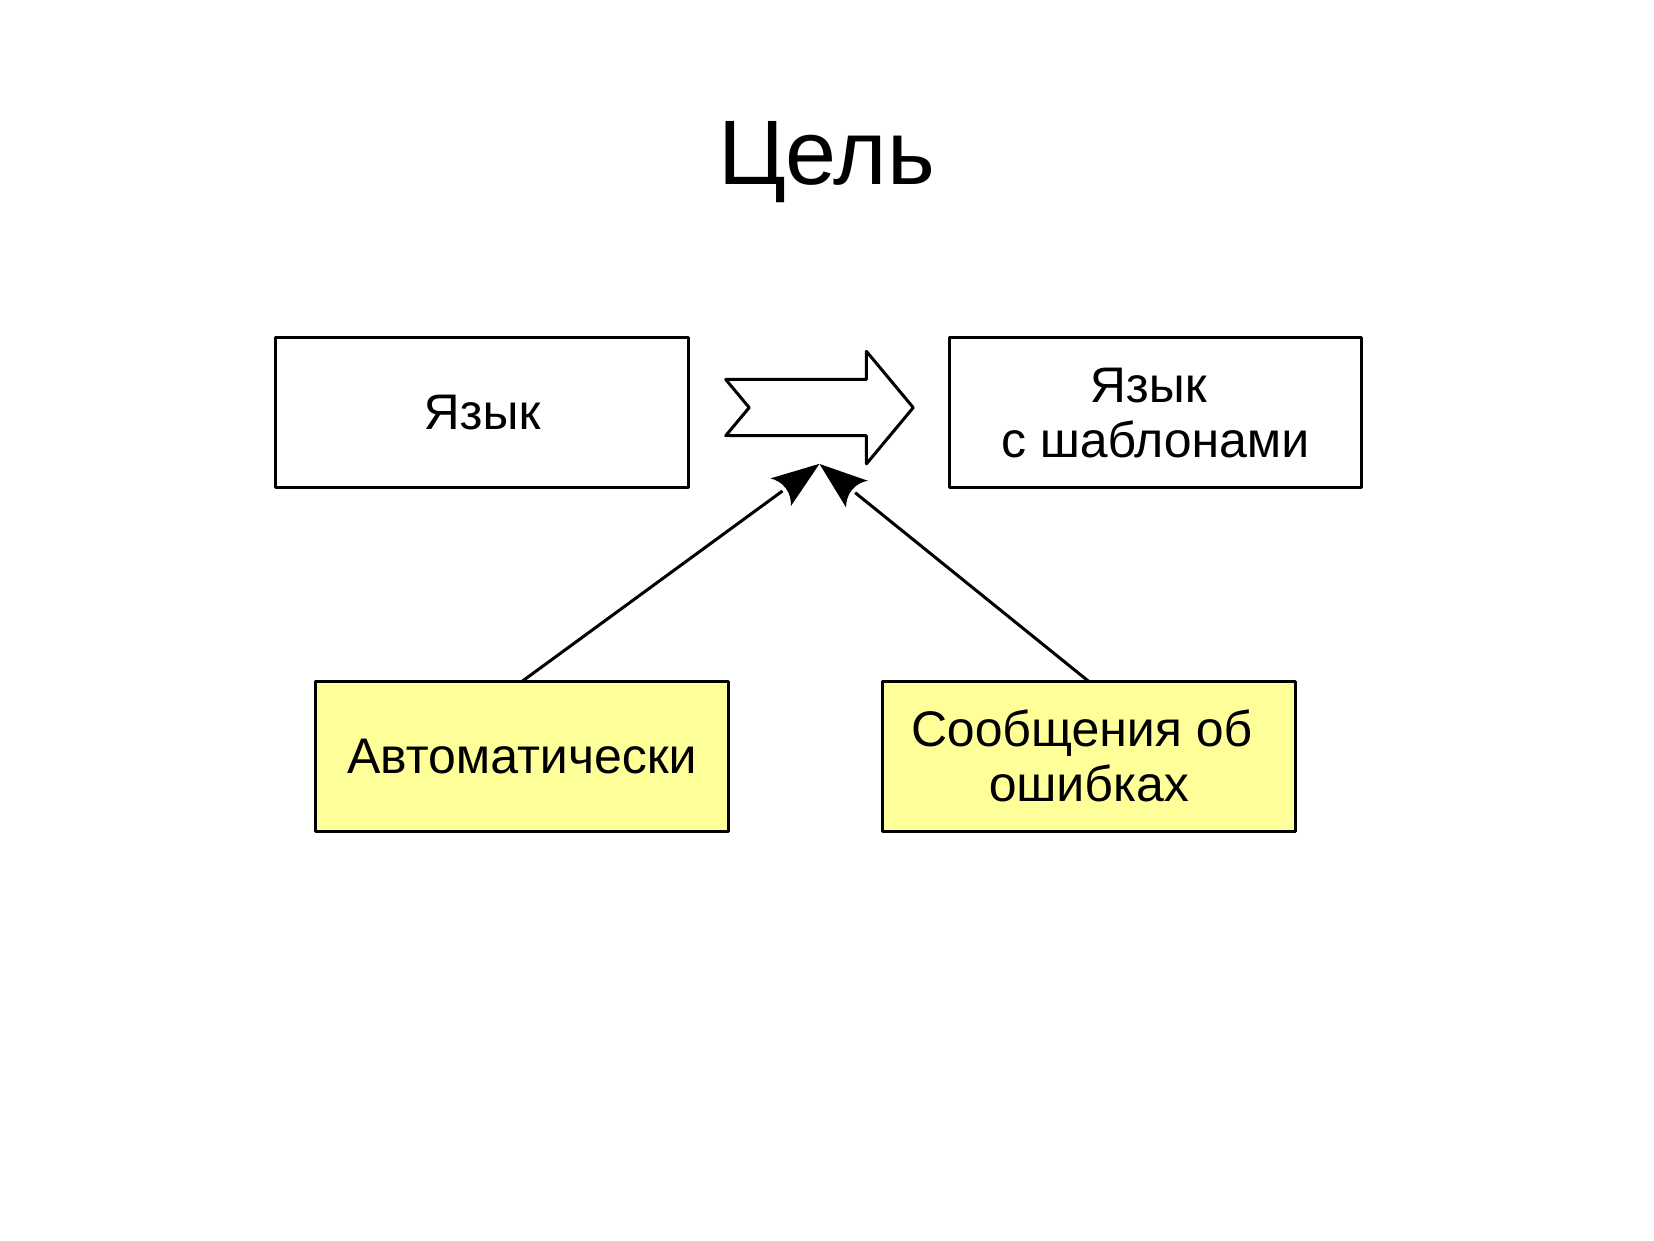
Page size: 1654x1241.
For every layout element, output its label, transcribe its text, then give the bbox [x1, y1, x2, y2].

text_box [725, 351, 914, 464]
text_box Язык [275, 337, 689, 488]
text_box Сообщения об ошибках [882, 681, 1296, 832]
text_box Язык с шаблонами [949, 337, 1362, 488]
title Цель [82, 56, 1571, 250]
text_box Автоматически [315, 681, 729, 832]
